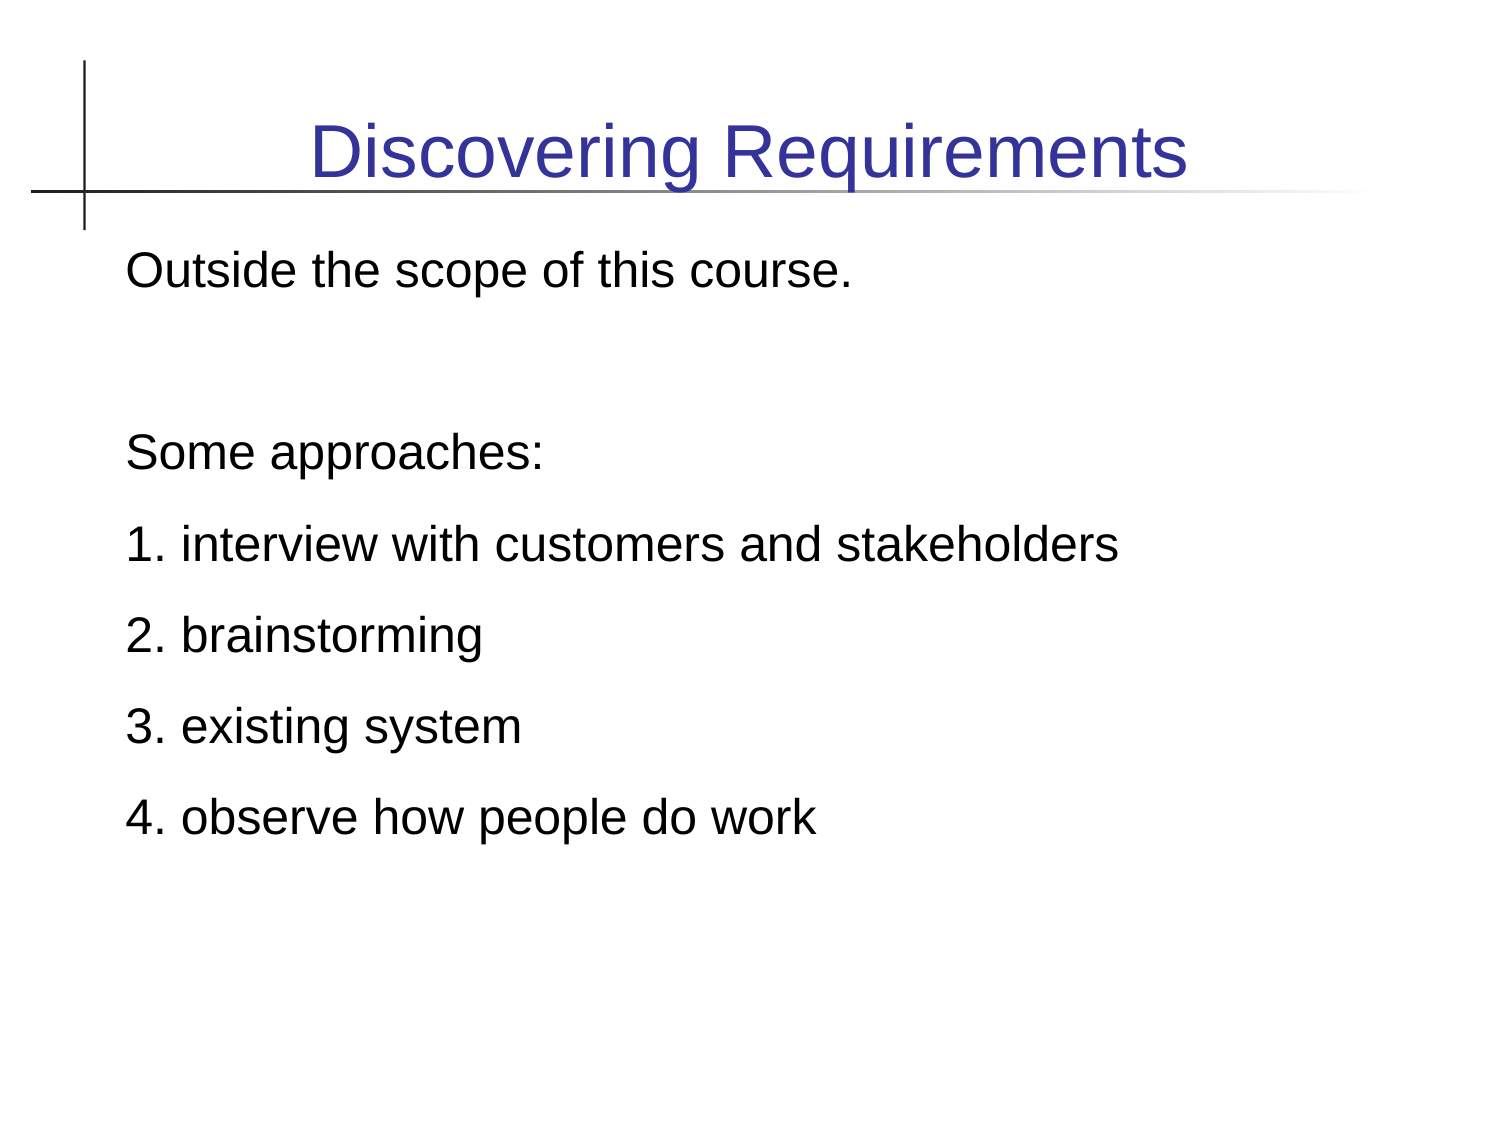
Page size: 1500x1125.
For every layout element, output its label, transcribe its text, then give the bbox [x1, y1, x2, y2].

list Outside the scope of this course. Some approaches: 1. interview with customers and stakeholders 2. brainstorming 3. existing system 4. observe how people do work [110, 229, 1411, 962]
title Discovering Requirements [50, 37, 1450, 201]
